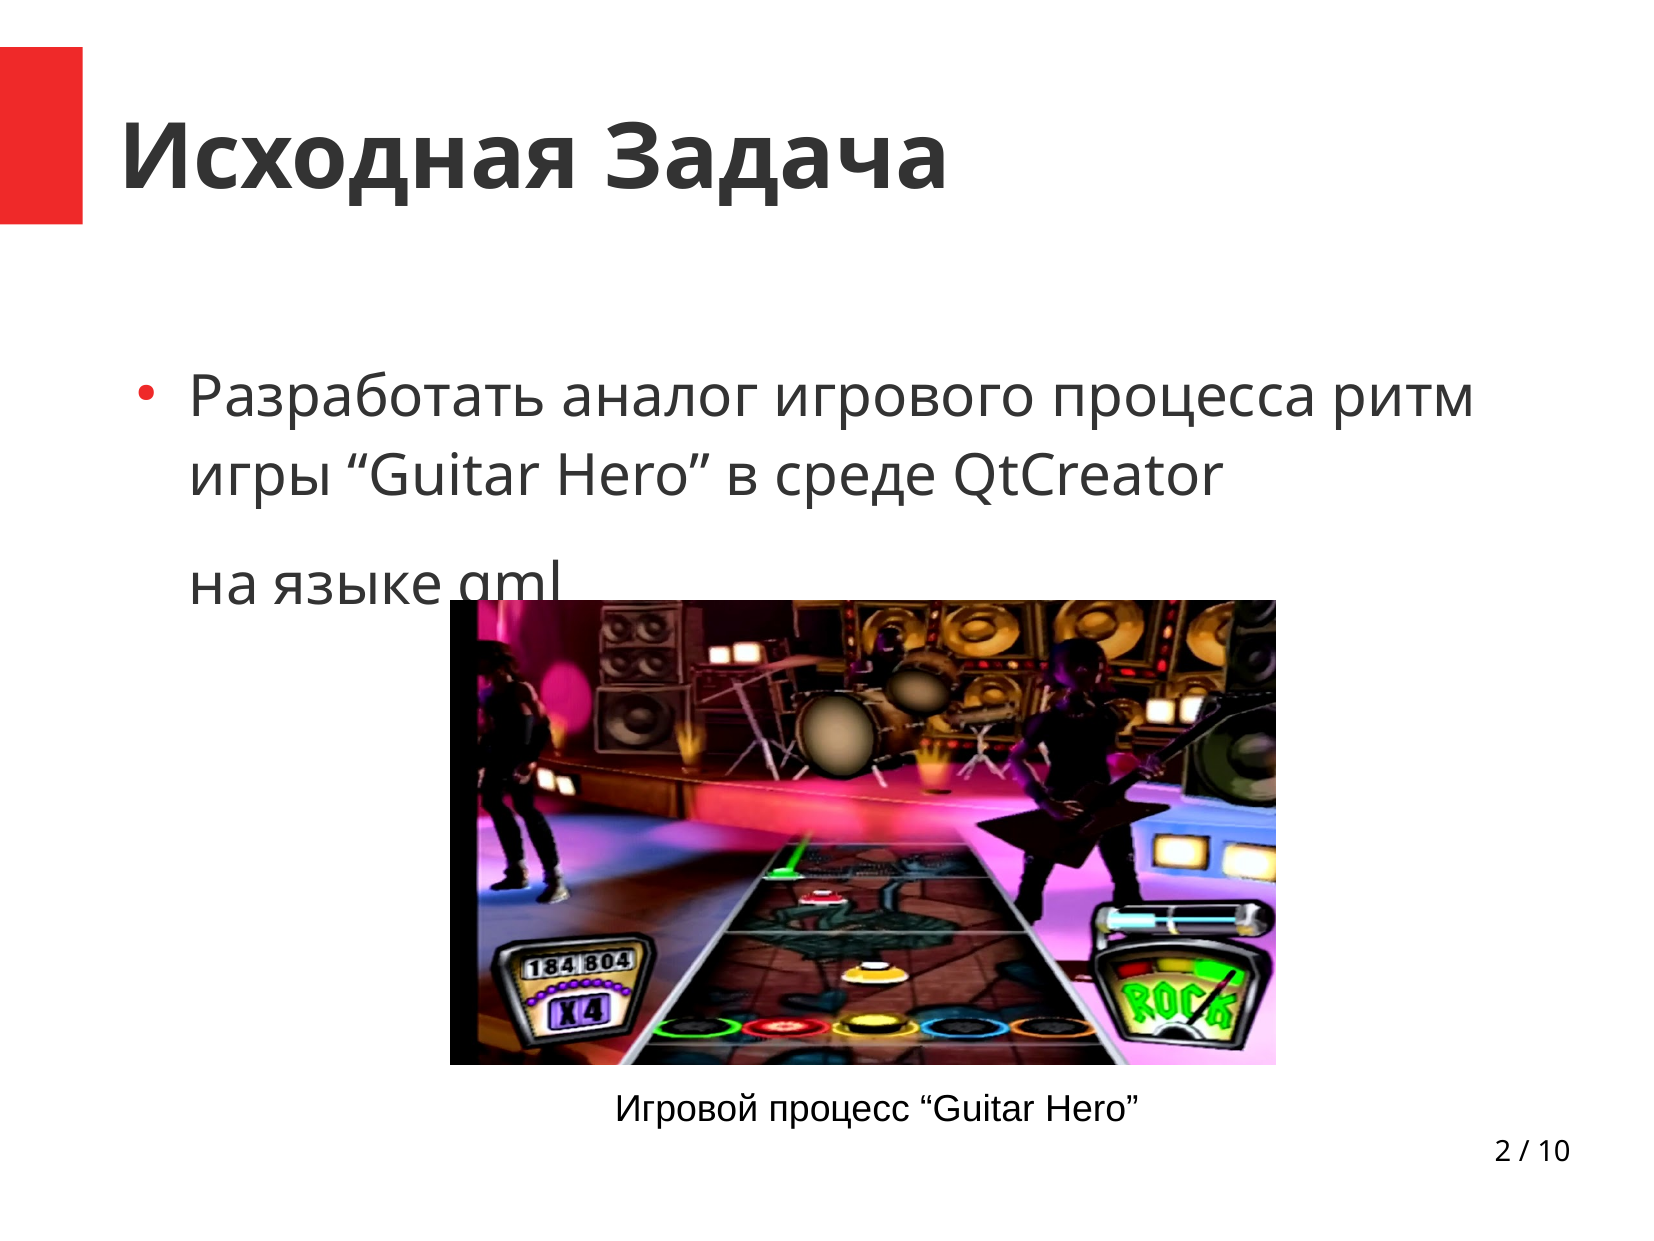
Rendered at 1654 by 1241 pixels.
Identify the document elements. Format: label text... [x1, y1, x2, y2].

title Исходная Задача [118, 49, 1571, 257]
list Разработать аналог игрового процесса ритм игры “Guitar Hero” в среде QtCreator на языке qml [118, 354, 1536, 616]
text_box Игровой процесс “Guitar Hero” [600, 1080, 1154, 1137]
picture [450, 600, 1276, 1066]
